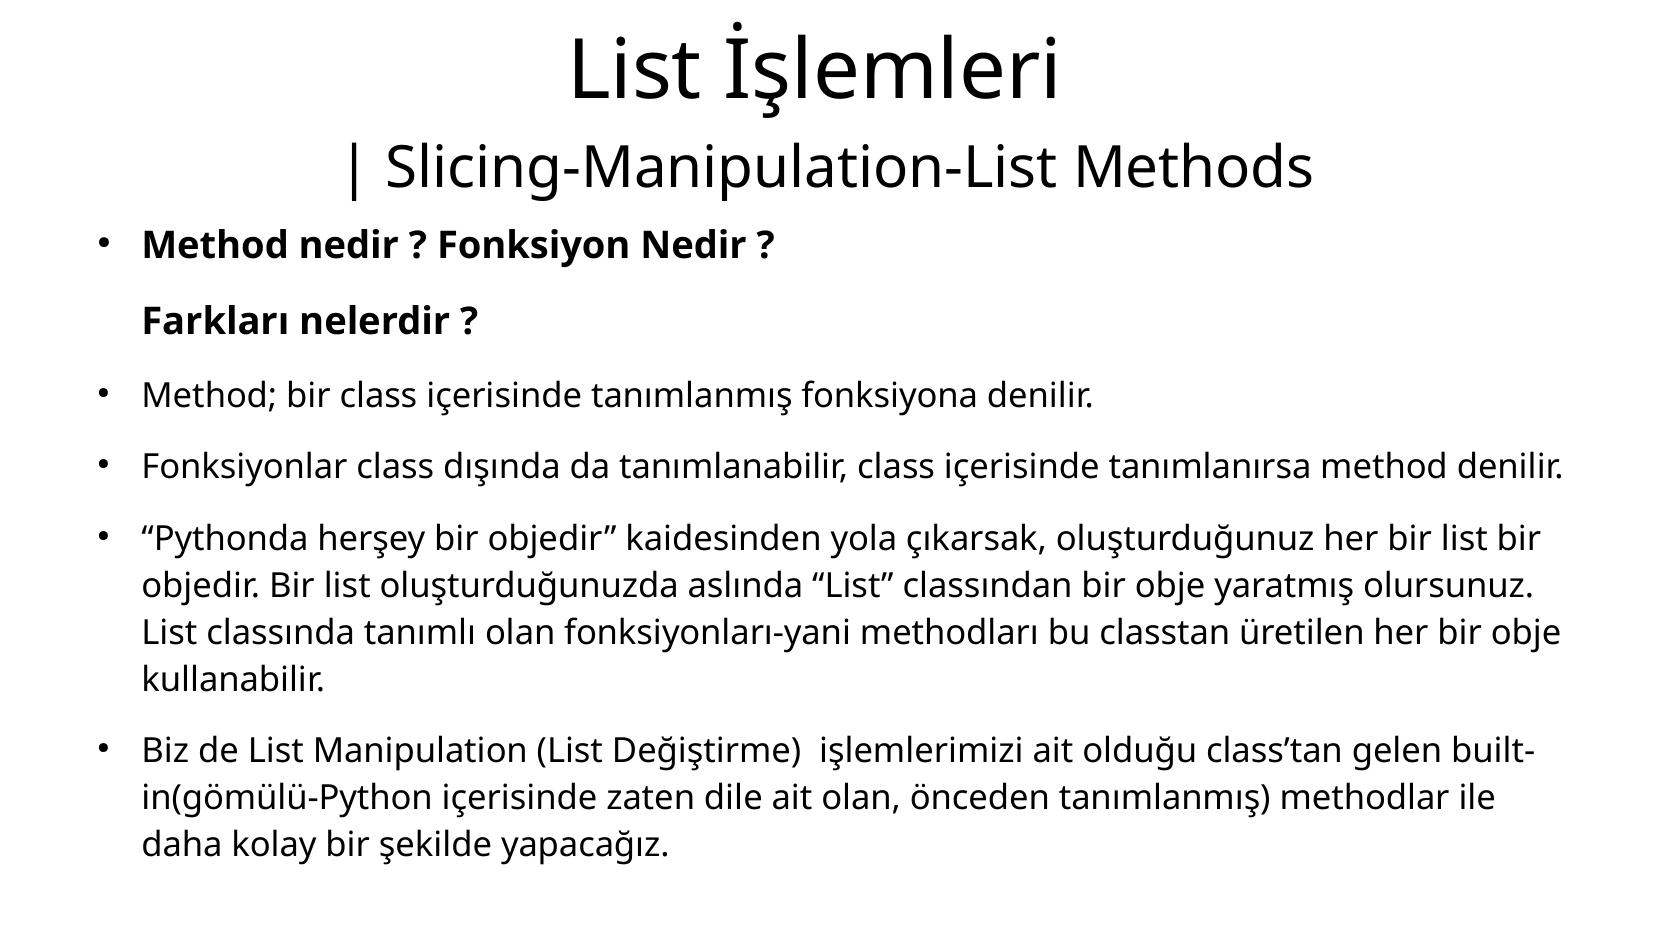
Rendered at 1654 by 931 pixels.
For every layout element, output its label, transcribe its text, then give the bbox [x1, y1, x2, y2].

list Method nedir ? Fonksiyon Nedir ? Farkları nelerdir ? Method; bir class içerisinde tanımlanmış fonksiyona denilir. Fonksiyonlar class dışında da tanımlanabilir, class içerisinde tanımlanırsa method denilir. “Pythonda herşey bir objedir” kaidesinden yola çıkarsak, oluşturduğunuz her bir list bir objedir. Bir list oluşturduğunuzda aslında “List” classından bir obje yaratmış olursunuz. List classında tanımlı olan fonksiyonları-yani methodları bu classtan üretilen her bir obje kullanabilir. Biz de List Manipulation (List Değiştirme) işlemlerimizi ait olduğu class’tan gelen built-in(gömülü-Python içerisinde zaten dile ait olan, önceden tanımlanmış) methodlar ile daha kolay bir şekilde yapacağız. [82, 217, 1571, 916]
title List İşlemleri | Slicing-Manipulation-List Methods [82, 0, 1571, 207]
